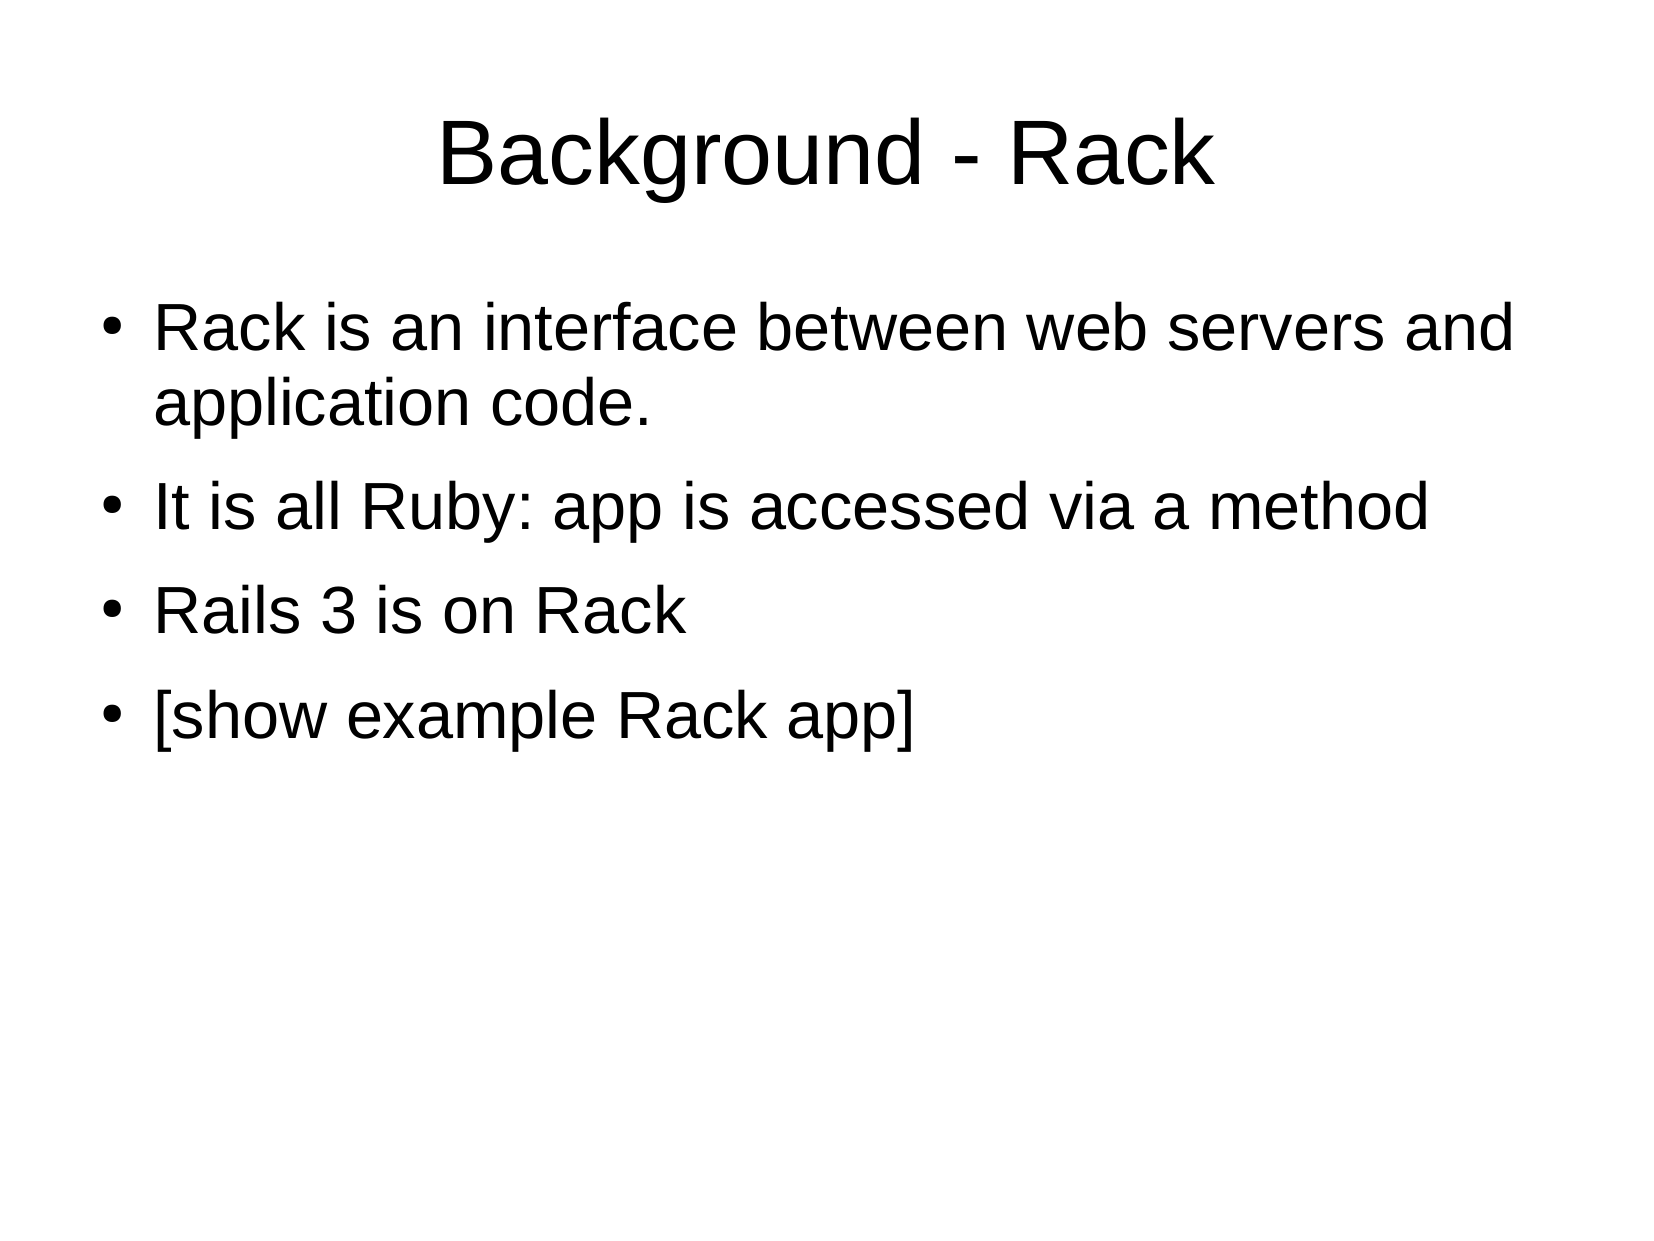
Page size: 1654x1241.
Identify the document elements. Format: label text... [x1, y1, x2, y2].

list Rack is an interface between web servers and application code. It is all Ruby: app is accessed via a method Rails 3 is on Rack [show example Rack app] [82, 290, 1571, 1109]
title Background - Rack [82, 49, 1571, 257]
